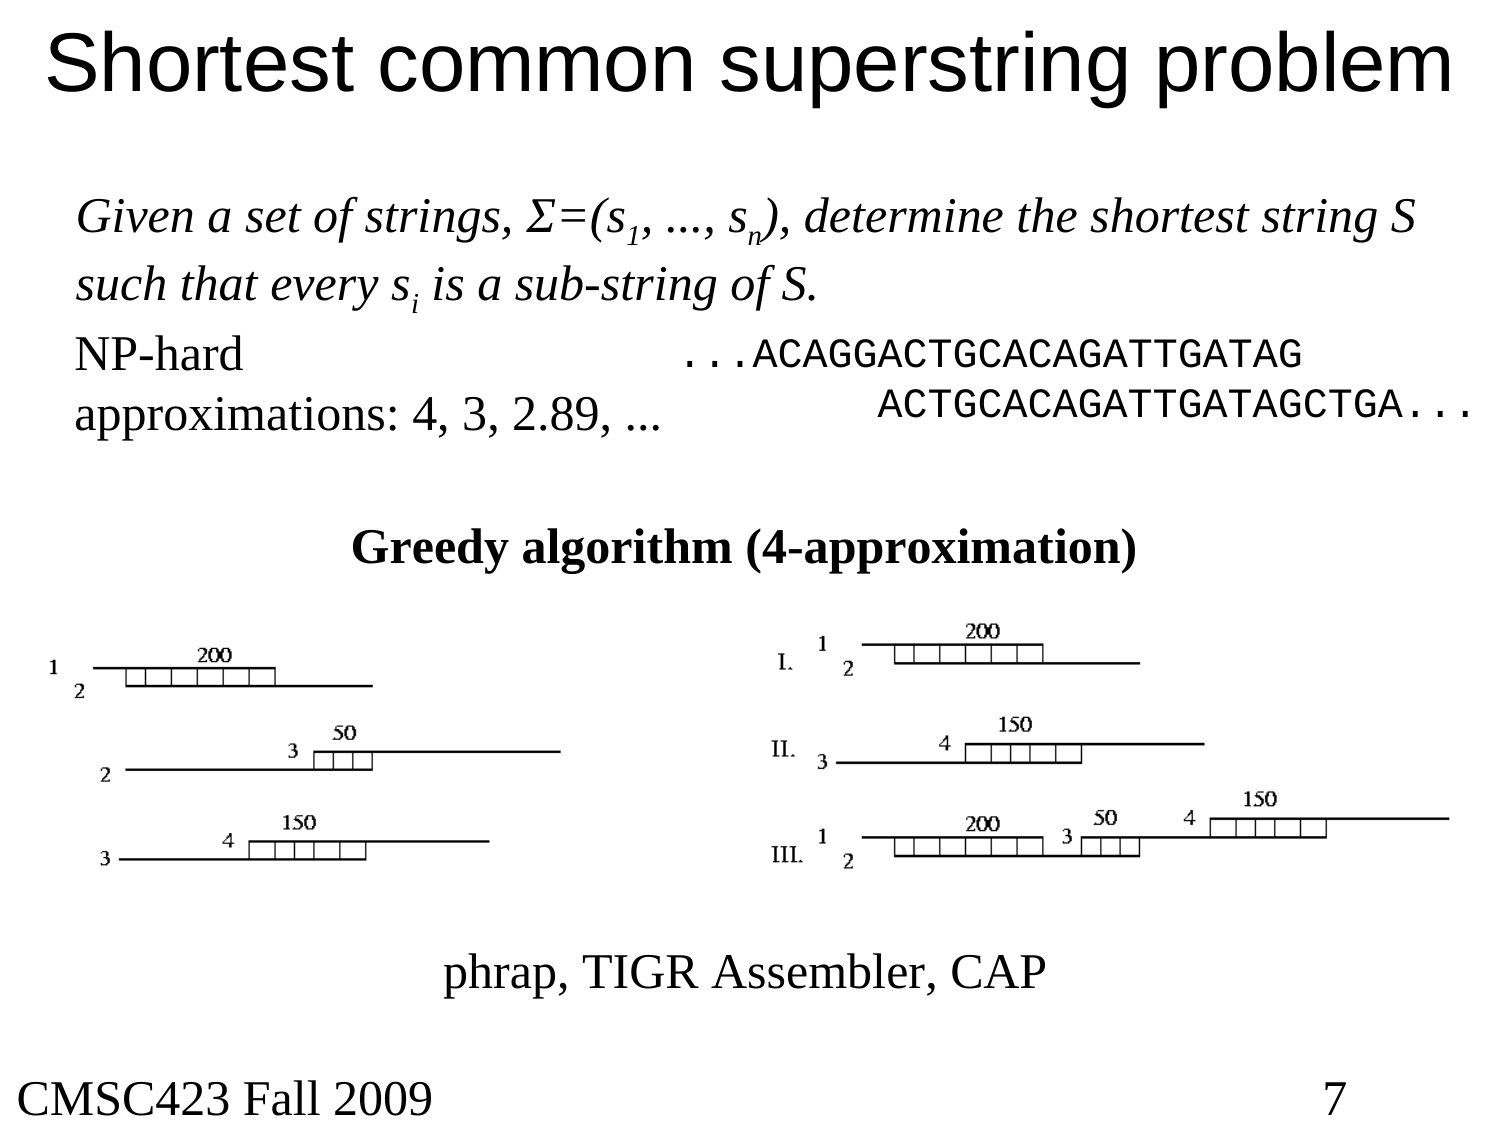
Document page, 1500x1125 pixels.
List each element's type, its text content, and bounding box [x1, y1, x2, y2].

title Shortest common superstring problem [0, 8, 1500, 117]
picture [31, 630, 601, 881]
text_box NP-hard approximations: 4, 3, 2.89, ... [59, 312, 691, 448]
text_box Greedy algorithm (4-approximation) [335, 505, 1153, 582]
picture [755, 605, 1500, 886]
text_box ...ACAGGACTGCACAGATTGATAG ACTGCACAGATTGATAGCTGA... [662, 318, 1493, 434]
text_box Given a set of strings, Σ=(s1, ..., sn), determine the shortest string S such that every si is a sub-string of S. [60, 174, 1432, 318]
text_box phrap, TIGR Assembler, CAP [428, 930, 1063, 1007]
